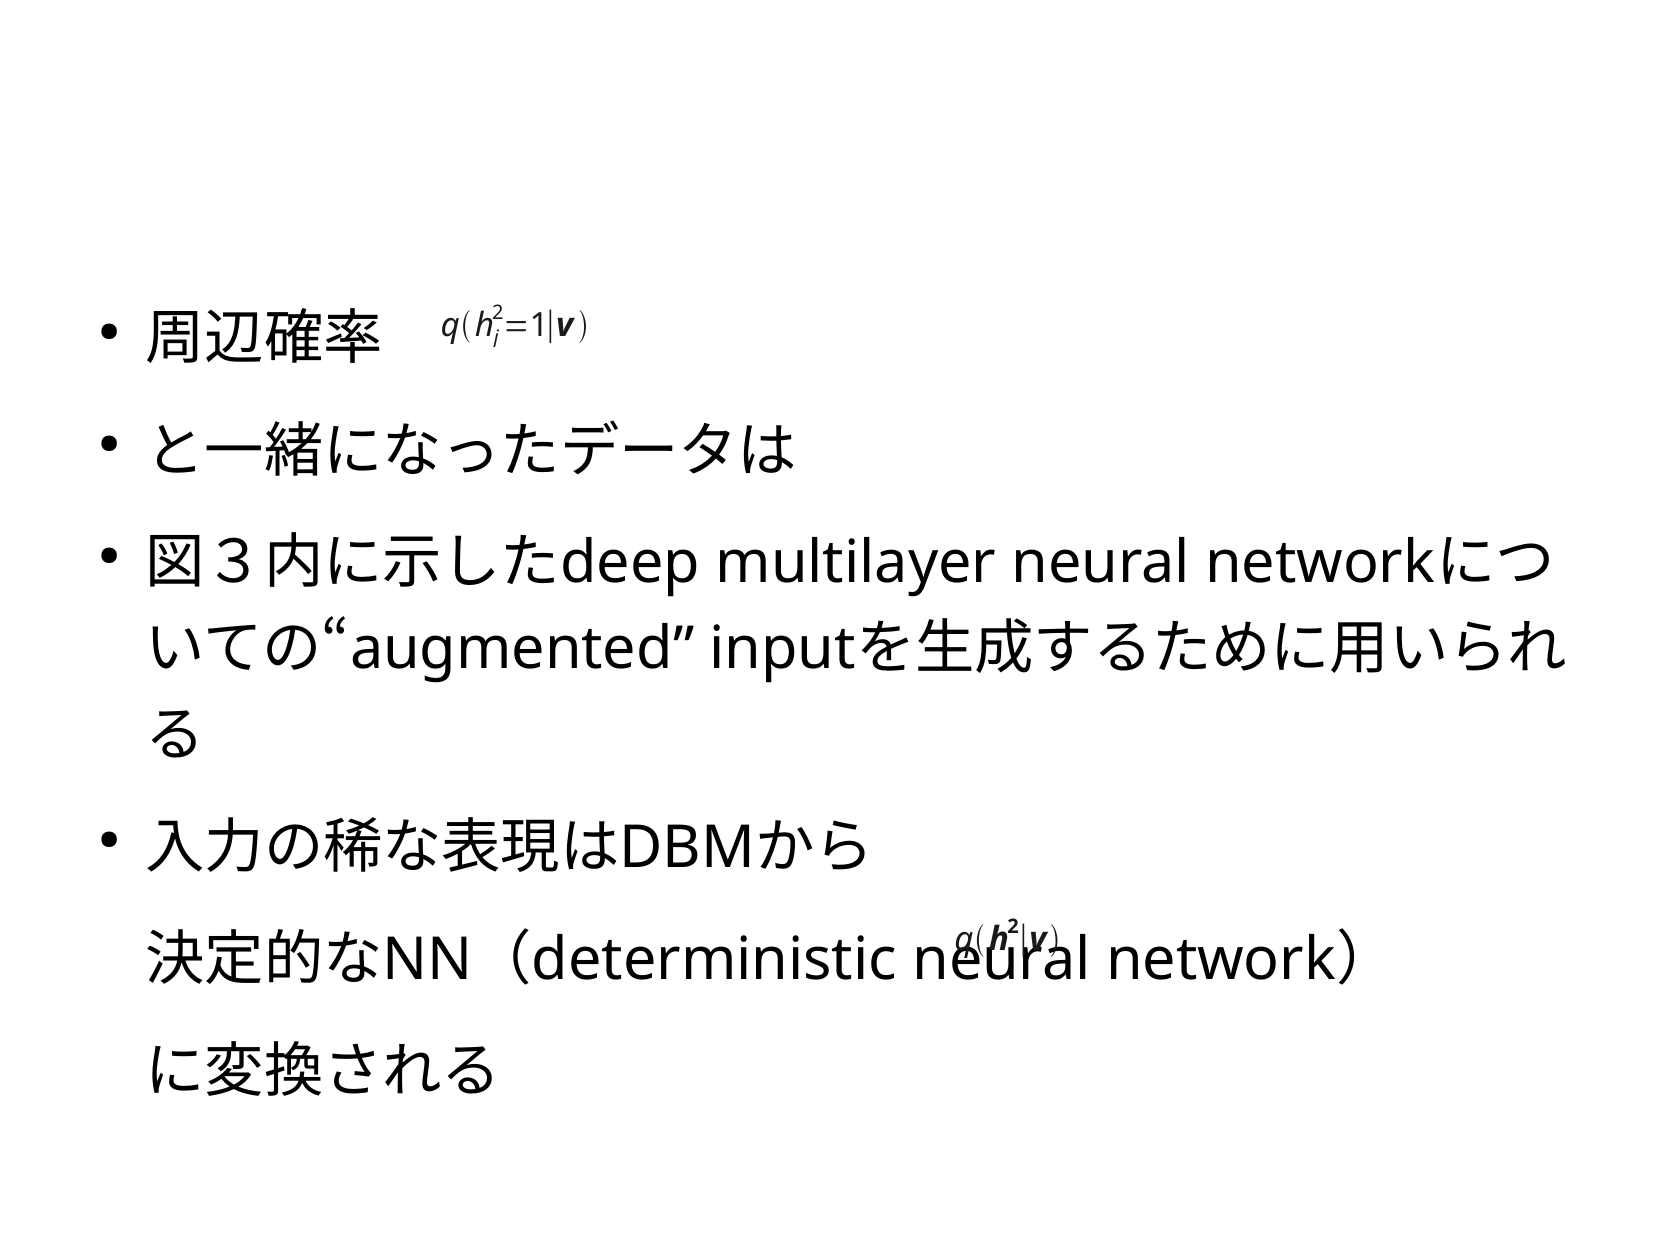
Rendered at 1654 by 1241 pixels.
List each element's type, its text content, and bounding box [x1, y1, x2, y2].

chart [948, 916, 1067, 960]
chart [434, 302, 594, 347]
list 周辺確率 と一緒になったデータは 図３内に示したdeep multilayer neural networkについての“augmented” inputを生成するために用いられる 入力の稀な表現はDBMから 決定的なNN（deterministic neural network） に変換される [82, 290, 1571, 1109]
